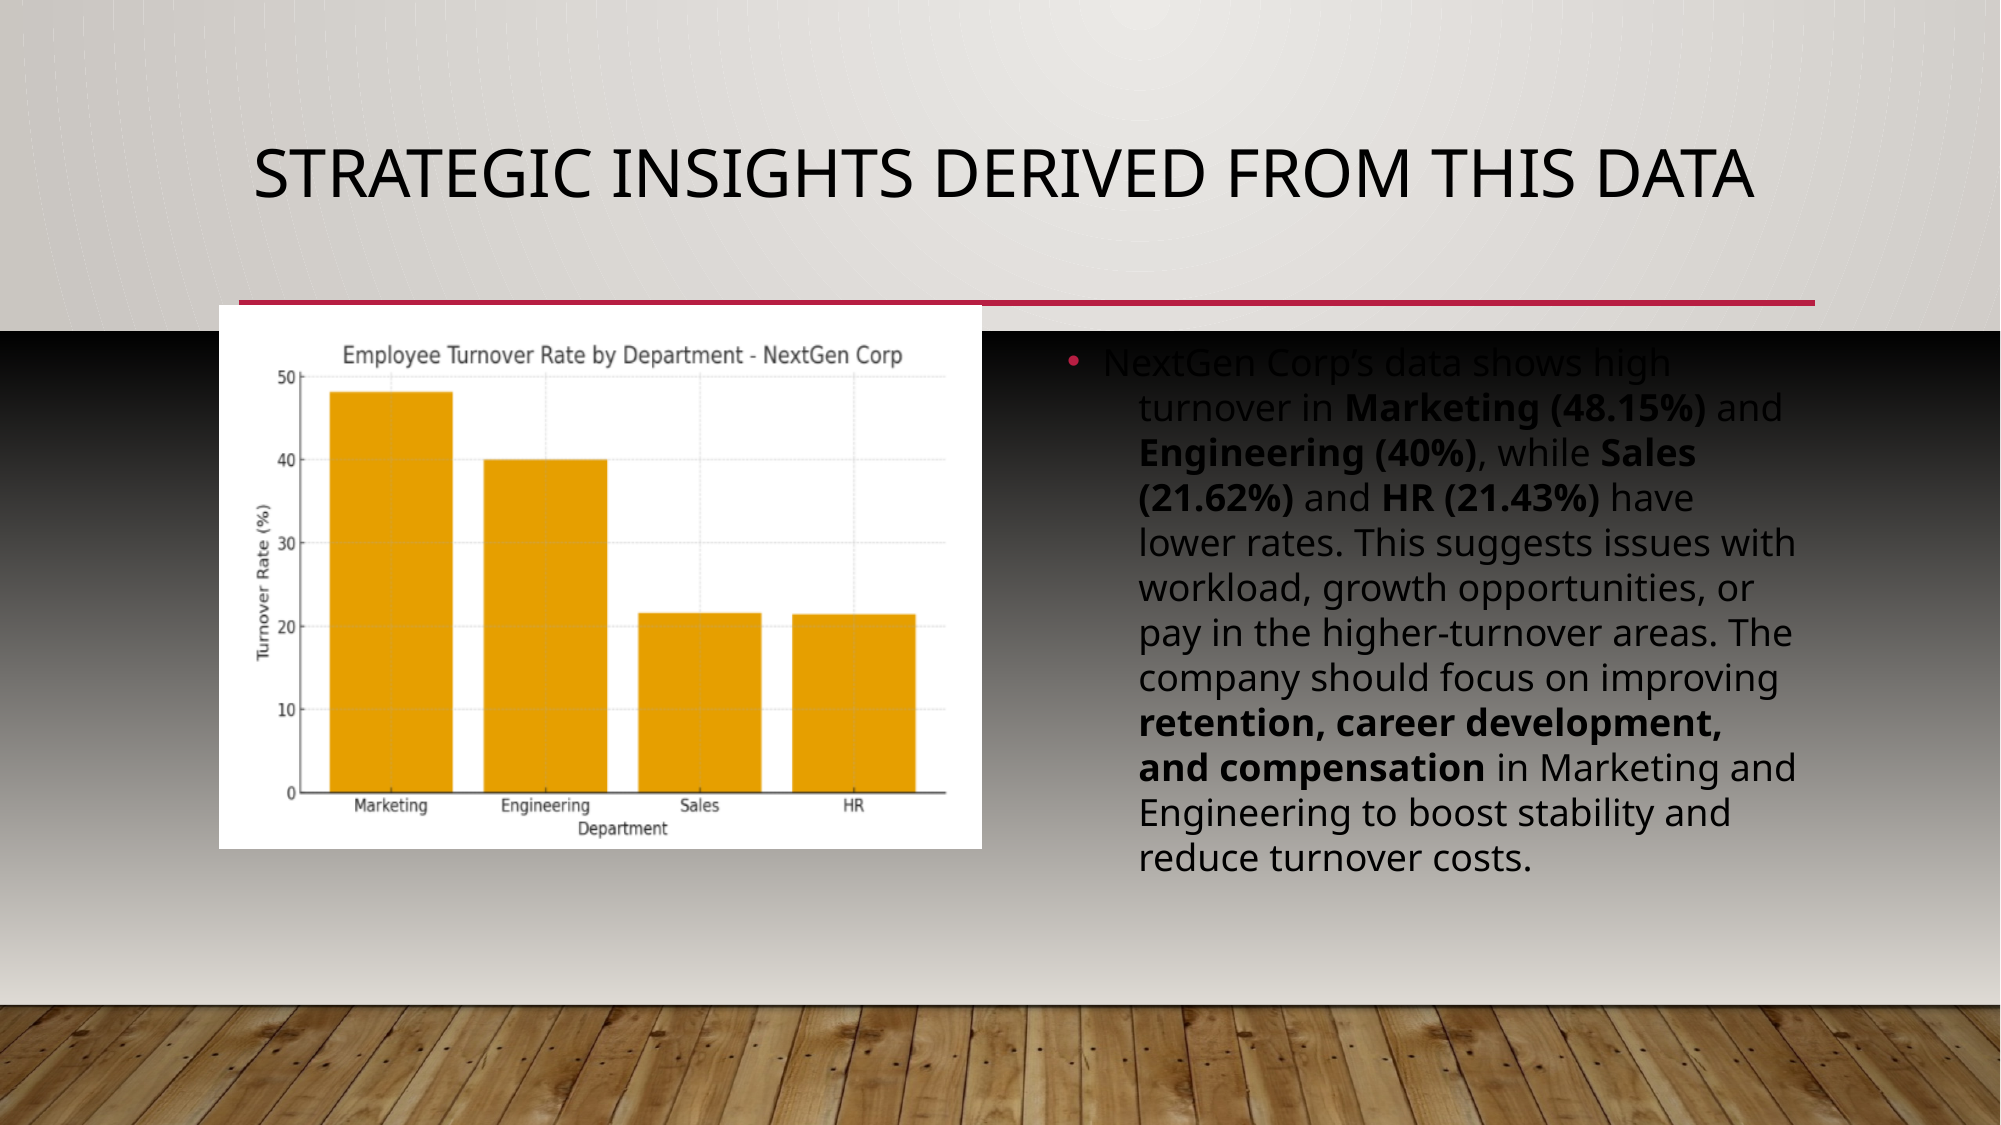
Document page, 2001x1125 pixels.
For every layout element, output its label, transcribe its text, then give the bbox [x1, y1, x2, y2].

list NextGen Corp’s data shows high turnover in Marketing (48.15%) and Engineering (40%), while Sales (21.62%) and HR (21.43%) have lower rates. This suggests issues with workload, growth opportunities, or pay in the higher-turnover areas. The company should focus on improving retention, career development, and compensation in Marketing and Engineering to boost stability and reduce turnover costs. [1052, 330, 1815, 896]
title Strategic insights derived from tHIS data [238, 132, 1815, 306]
picture [219, 305, 982, 849]
